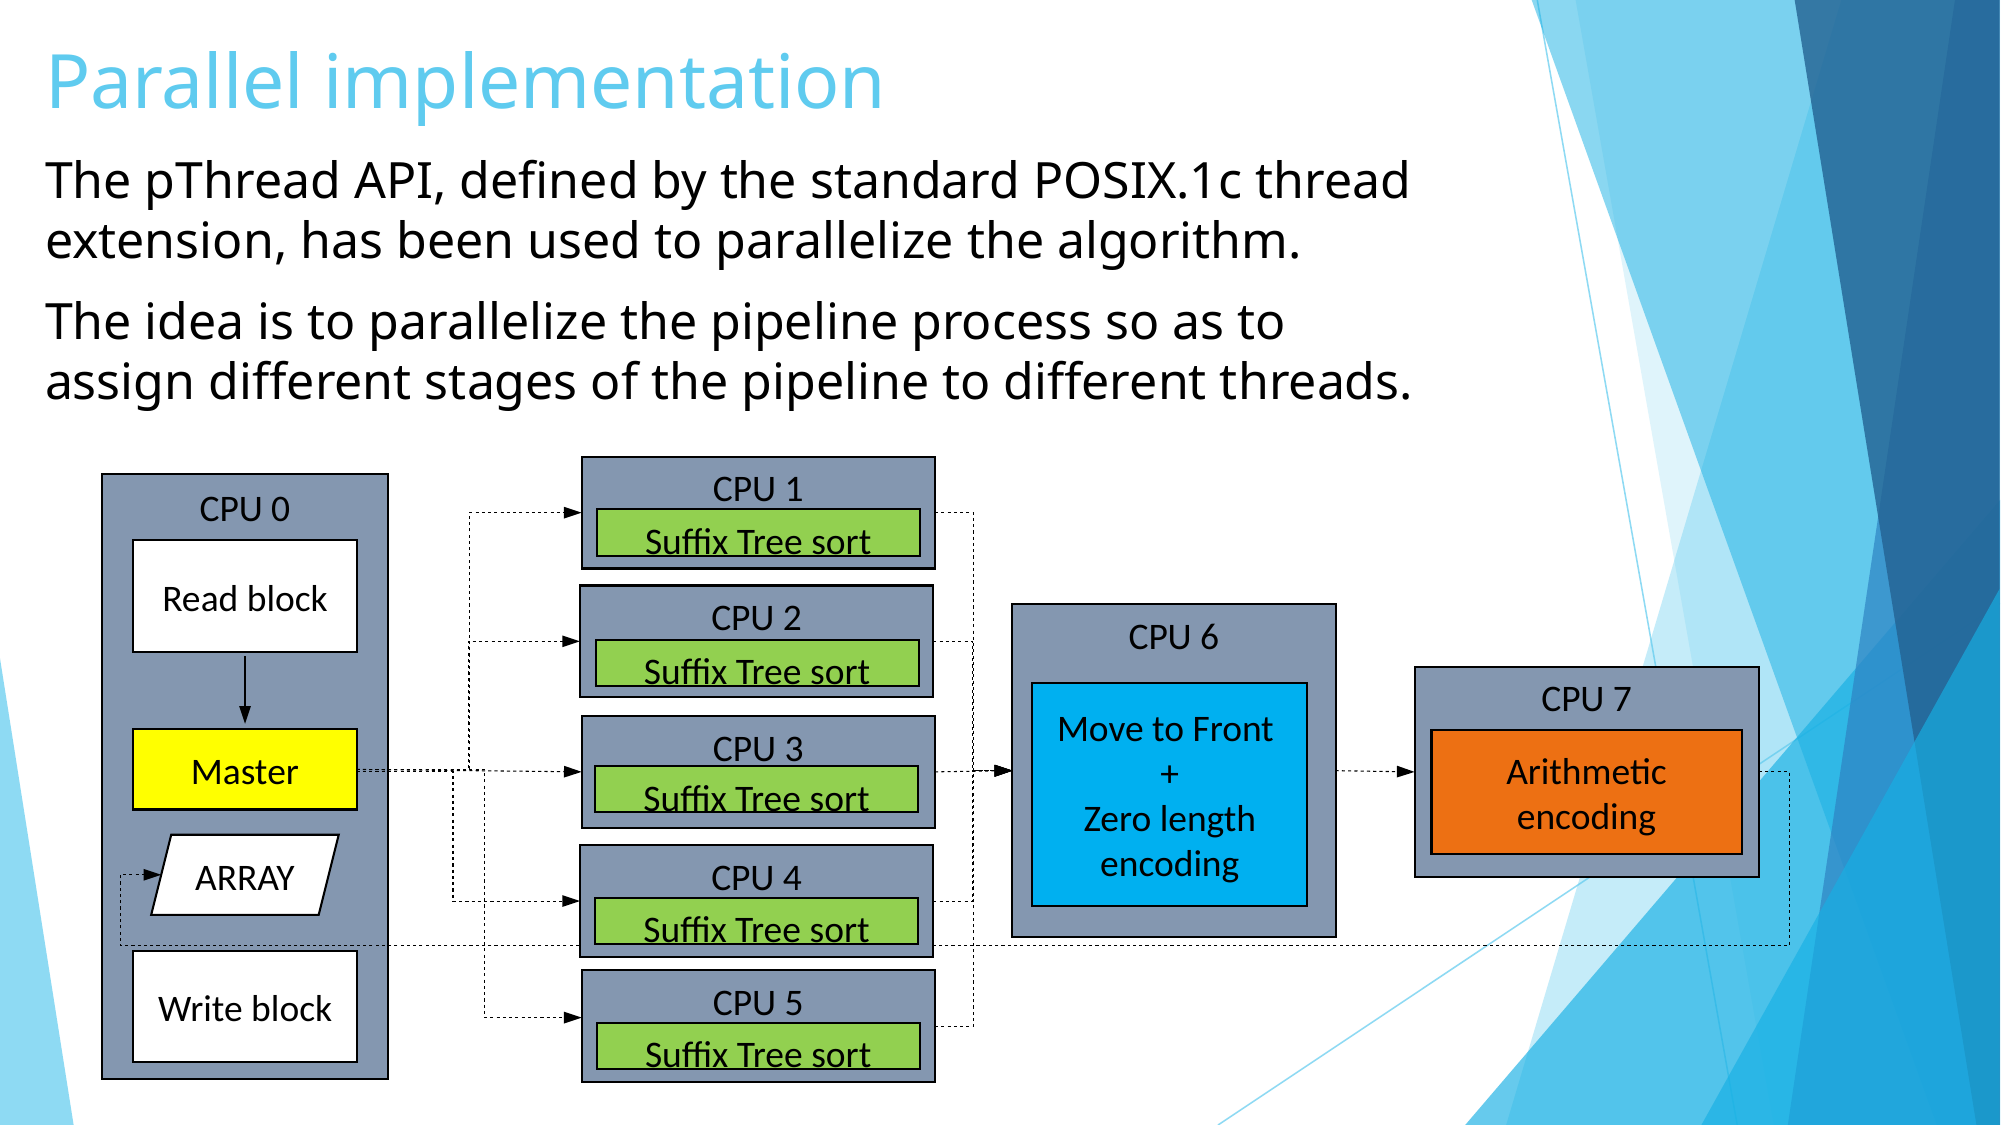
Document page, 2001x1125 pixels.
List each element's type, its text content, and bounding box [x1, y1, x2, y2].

text_box CPU 1 [582, 457, 935, 569]
text_box CPU 7 [1415, 667, 1759, 877]
text_box CPU 5 [582, 970, 935, 1082]
text_box Read block [133, 540, 357, 652]
text_box ARRAY [151, 834, 339, 915]
text_box Move to Front + Zero length encoding [1032, 683, 1307, 906]
text_box Write block [133, 951, 357, 1062]
text_box CPU 4 [580, 845, 933, 957]
list The pThread API, defined by the standard POSIX.1c thread extension, has been used to parallelize the algorithm. The idea is to parallelize the pipeline process so as to assign different stages of the pipeline to different threads. [30, 141, 1441, 445]
text_box CPU 0 [133, 476, 357, 538]
title Parallel implementation [30, 25, 1441, 134]
text_box Suffix Tree sort [596, 640, 919, 686]
text_box CPU 3 [582, 716, 935, 828]
text_box Suffix Tree sort [597, 509, 920, 556]
text_box Arithmetic encoding [1431, 730, 1742, 854]
text_box CPU 2 [580, 585, 933, 697]
text_box Suffix Tree sort [595, 898, 918, 944]
text_box Suffix Tree sort [597, 1023, 920, 1069]
text_box CPU 6 [1012, 604, 1336, 937]
text_box Suffix Tree sort [595, 766, 918, 812]
text_box Master [133, 729, 357, 810]
text_box [102, 474, 388, 1079]
